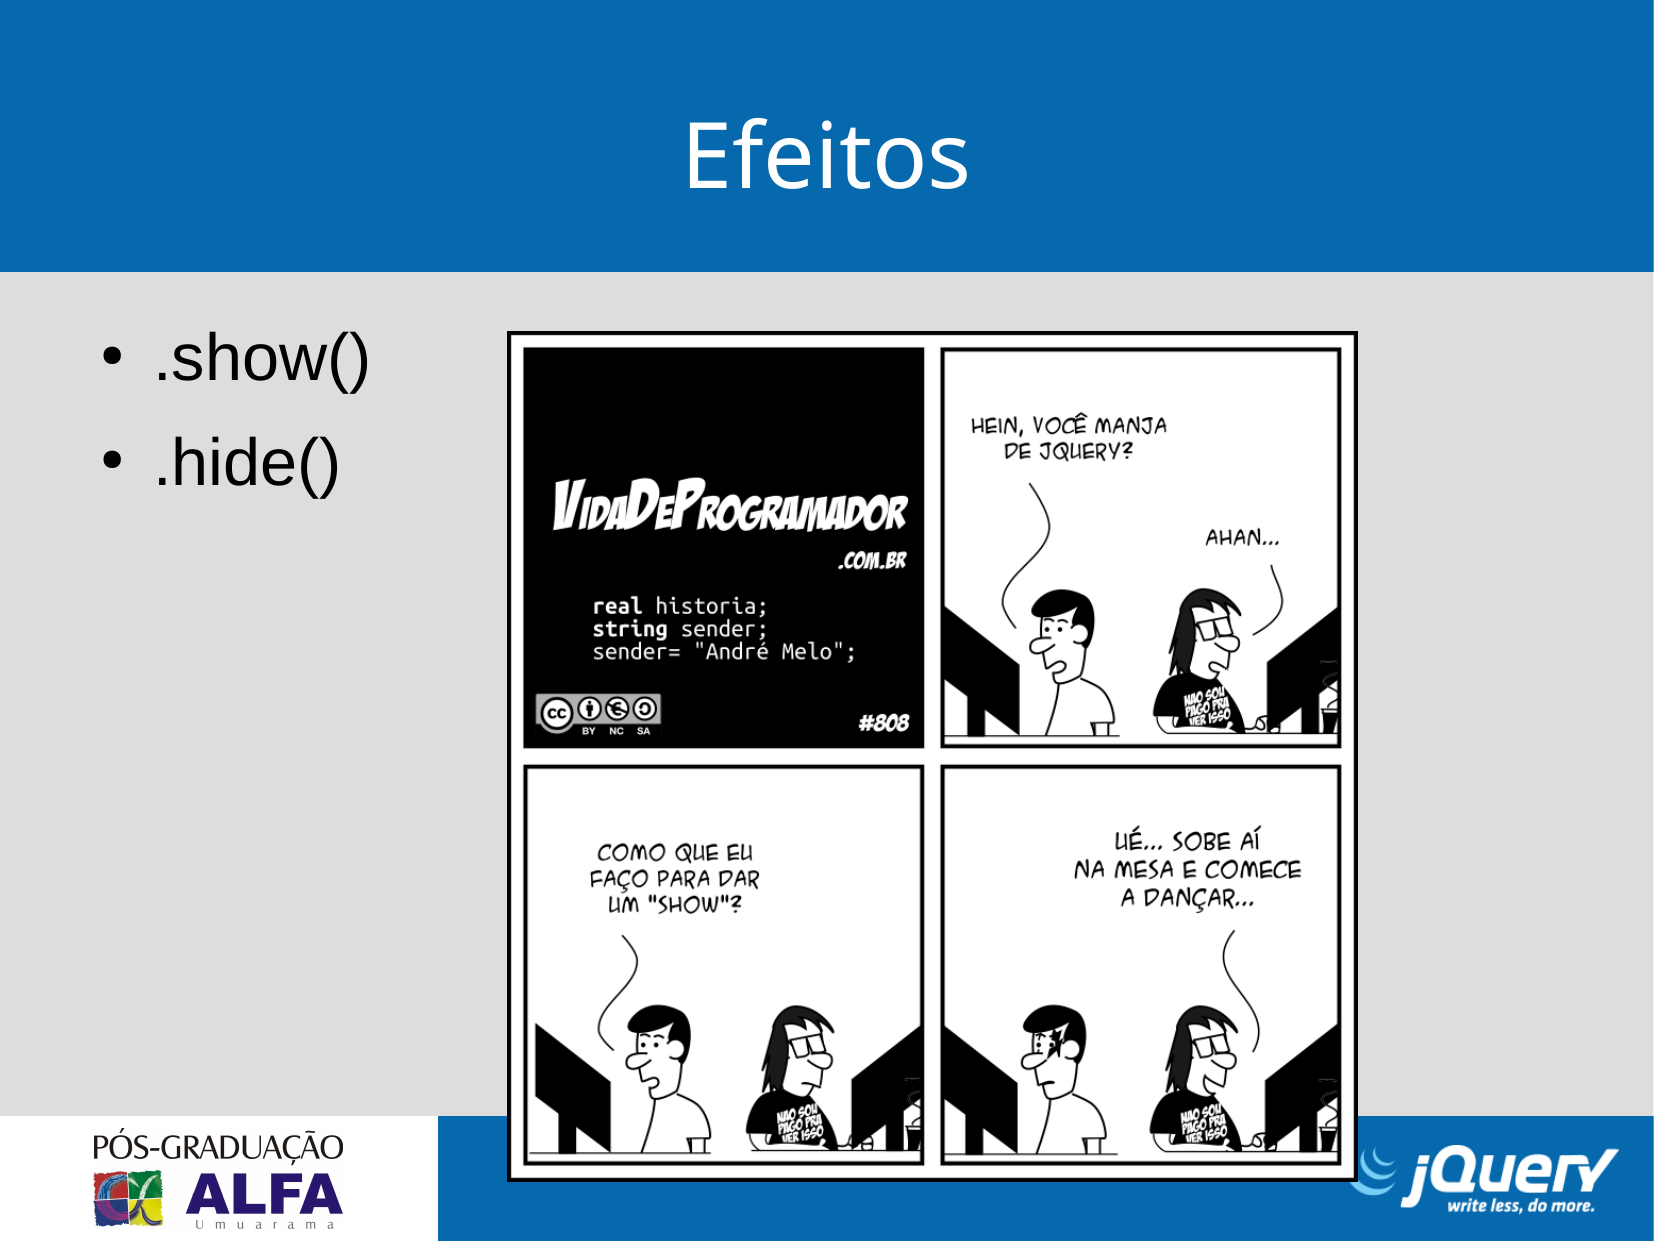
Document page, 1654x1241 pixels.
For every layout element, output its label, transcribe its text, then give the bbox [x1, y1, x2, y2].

title Efeitos [82, 49, 1571, 257]
picture [93, 1128, 343, 1229]
list .show() .hide() [82, 320, 1571, 1040]
picture [0, 0, 1654, 272]
picture [438, 331, 1654, 1241]
